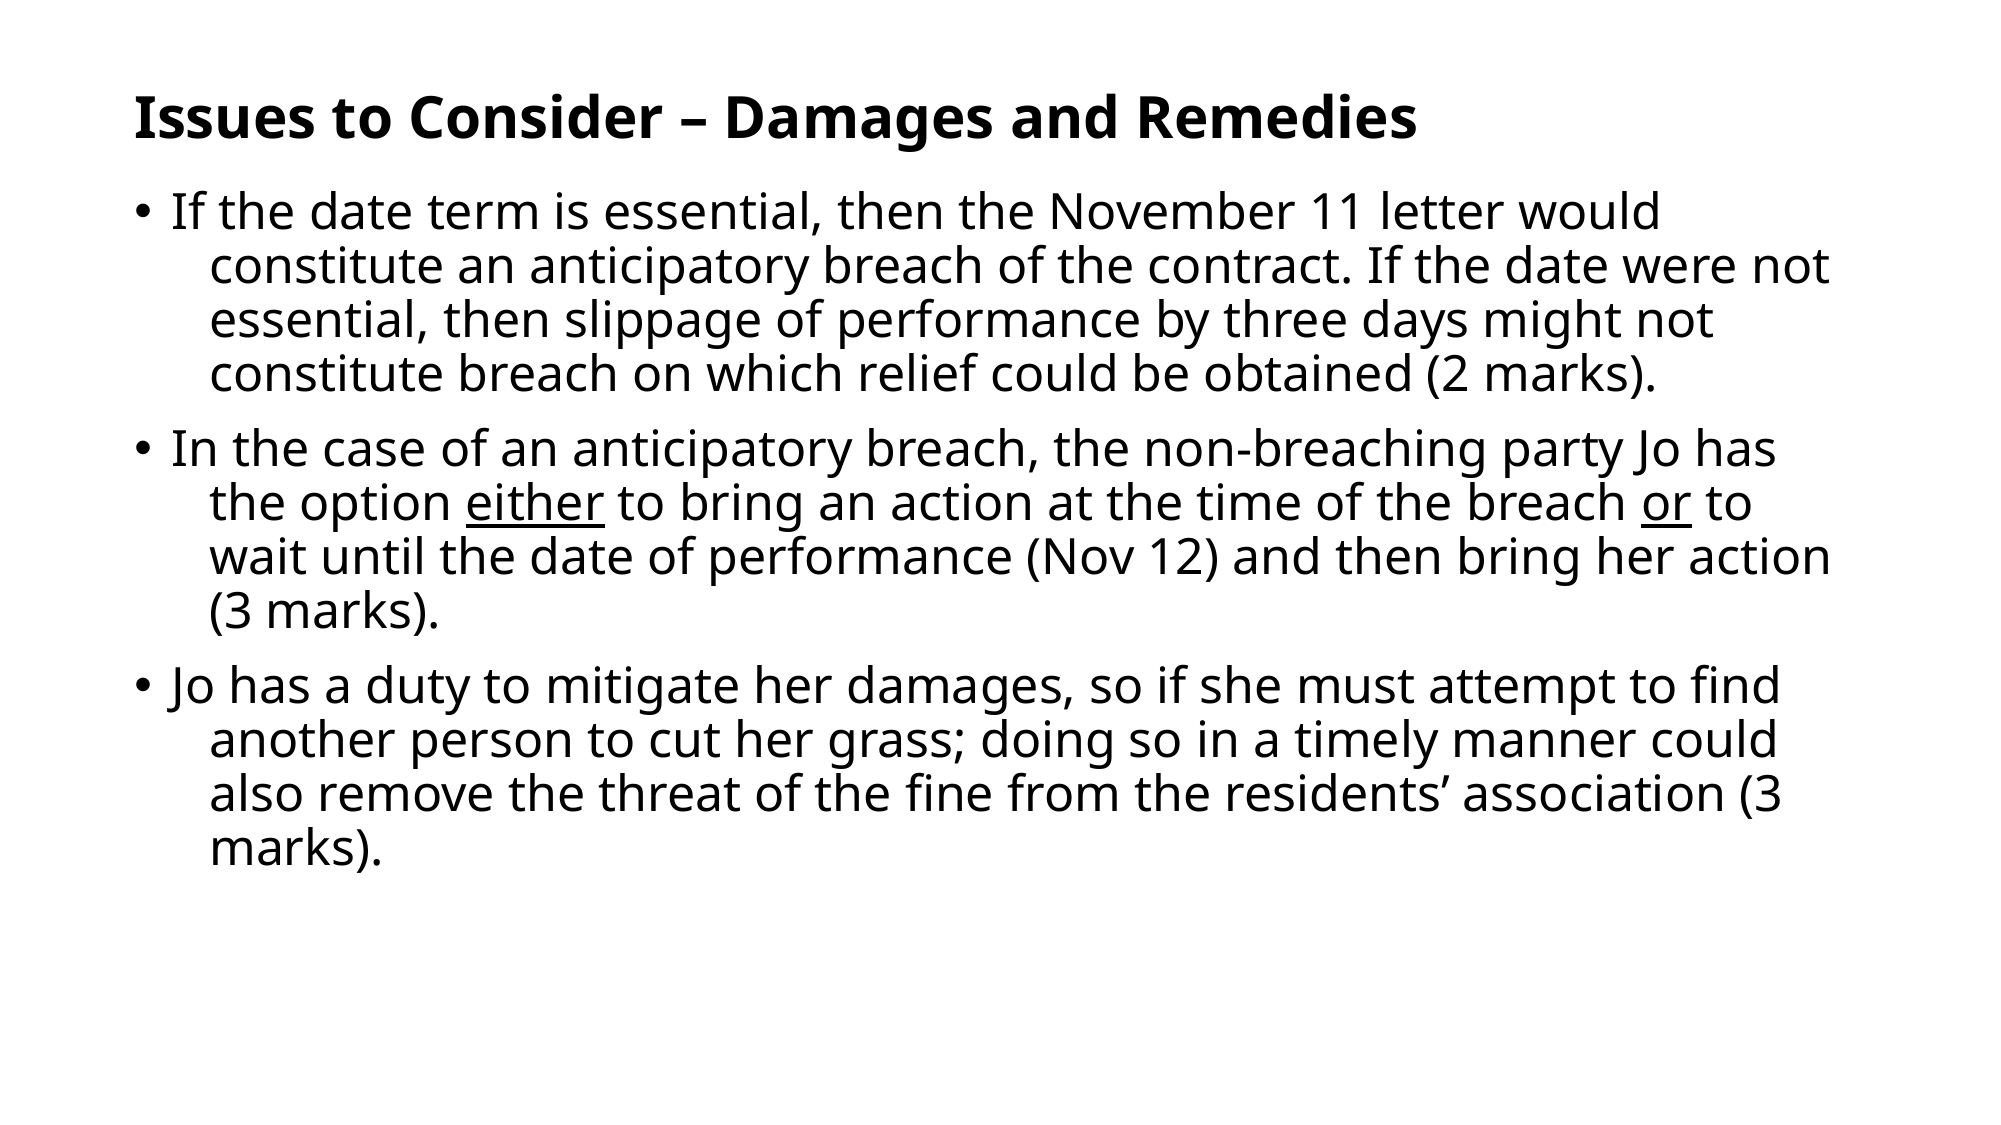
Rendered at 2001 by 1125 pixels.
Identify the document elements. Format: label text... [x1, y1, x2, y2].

title Issues to Consider – Damages and Remedies [119, 59, 1863, 179]
list If the date term is essential, then the November 11 letter would constitute an anticipatory breach of the contract. If the date were not essential, then slippage of performance by three days might not constitute breach on which relief could be obtained (2 marks). In the case of an anticipatory breach, the non-breaching party Jo has the option either to bring an action at the time of the breach or to wait until the date of performance (Nov 12) and then bring her action (3 marks). Jo has a duty to mitigate her damages, so if she must attempt to find another person to cut her grass; doing so in a timely manner could also remove the threat of the fine from the residents’ association (3 marks). [119, 179, 1863, 1014]
